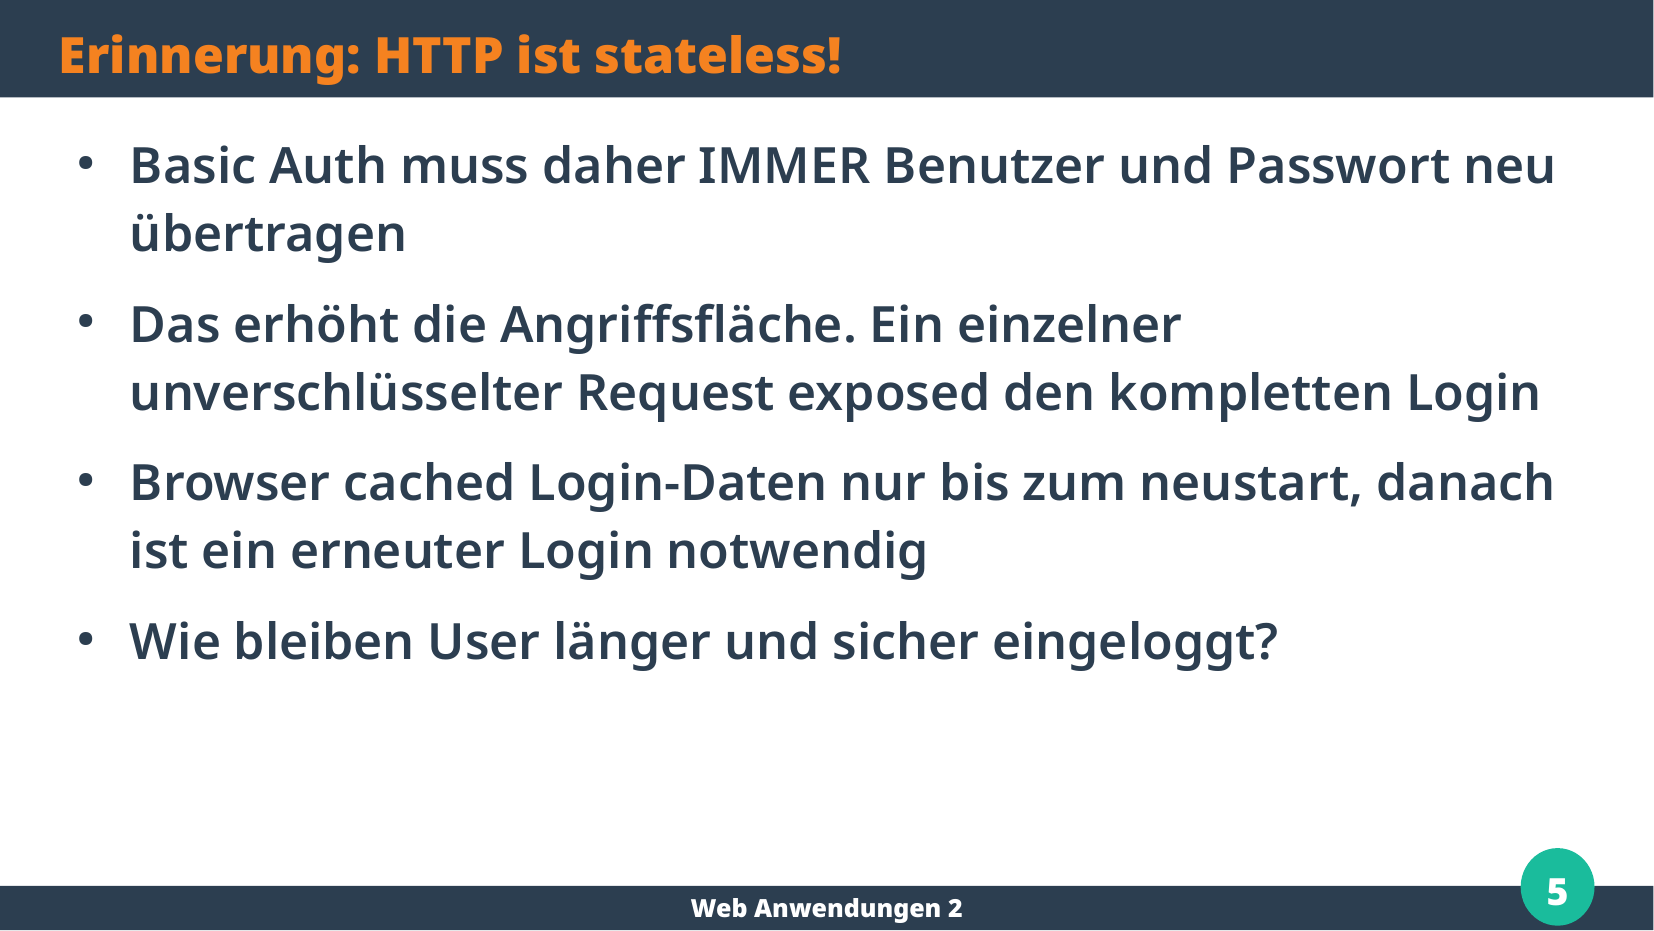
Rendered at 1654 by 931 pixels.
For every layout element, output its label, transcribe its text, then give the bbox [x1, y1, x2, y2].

title Erinnerung: HTTP ist stateless! [59, 8, 1595, 89]
list Basic Auth muss daher IMMER Benutzer und Passwort neu übertragen Das erhöht die Angriffsfläche. Ein einzelner unverschlüsselter Request exposed den kompletten Login Browser cached Login-Daten nur bis zum neustart, danach ist ein erneuter Login notwendig Wie bleiben User länger und sicher eingeloggt? [59, 129, 1595, 864]
